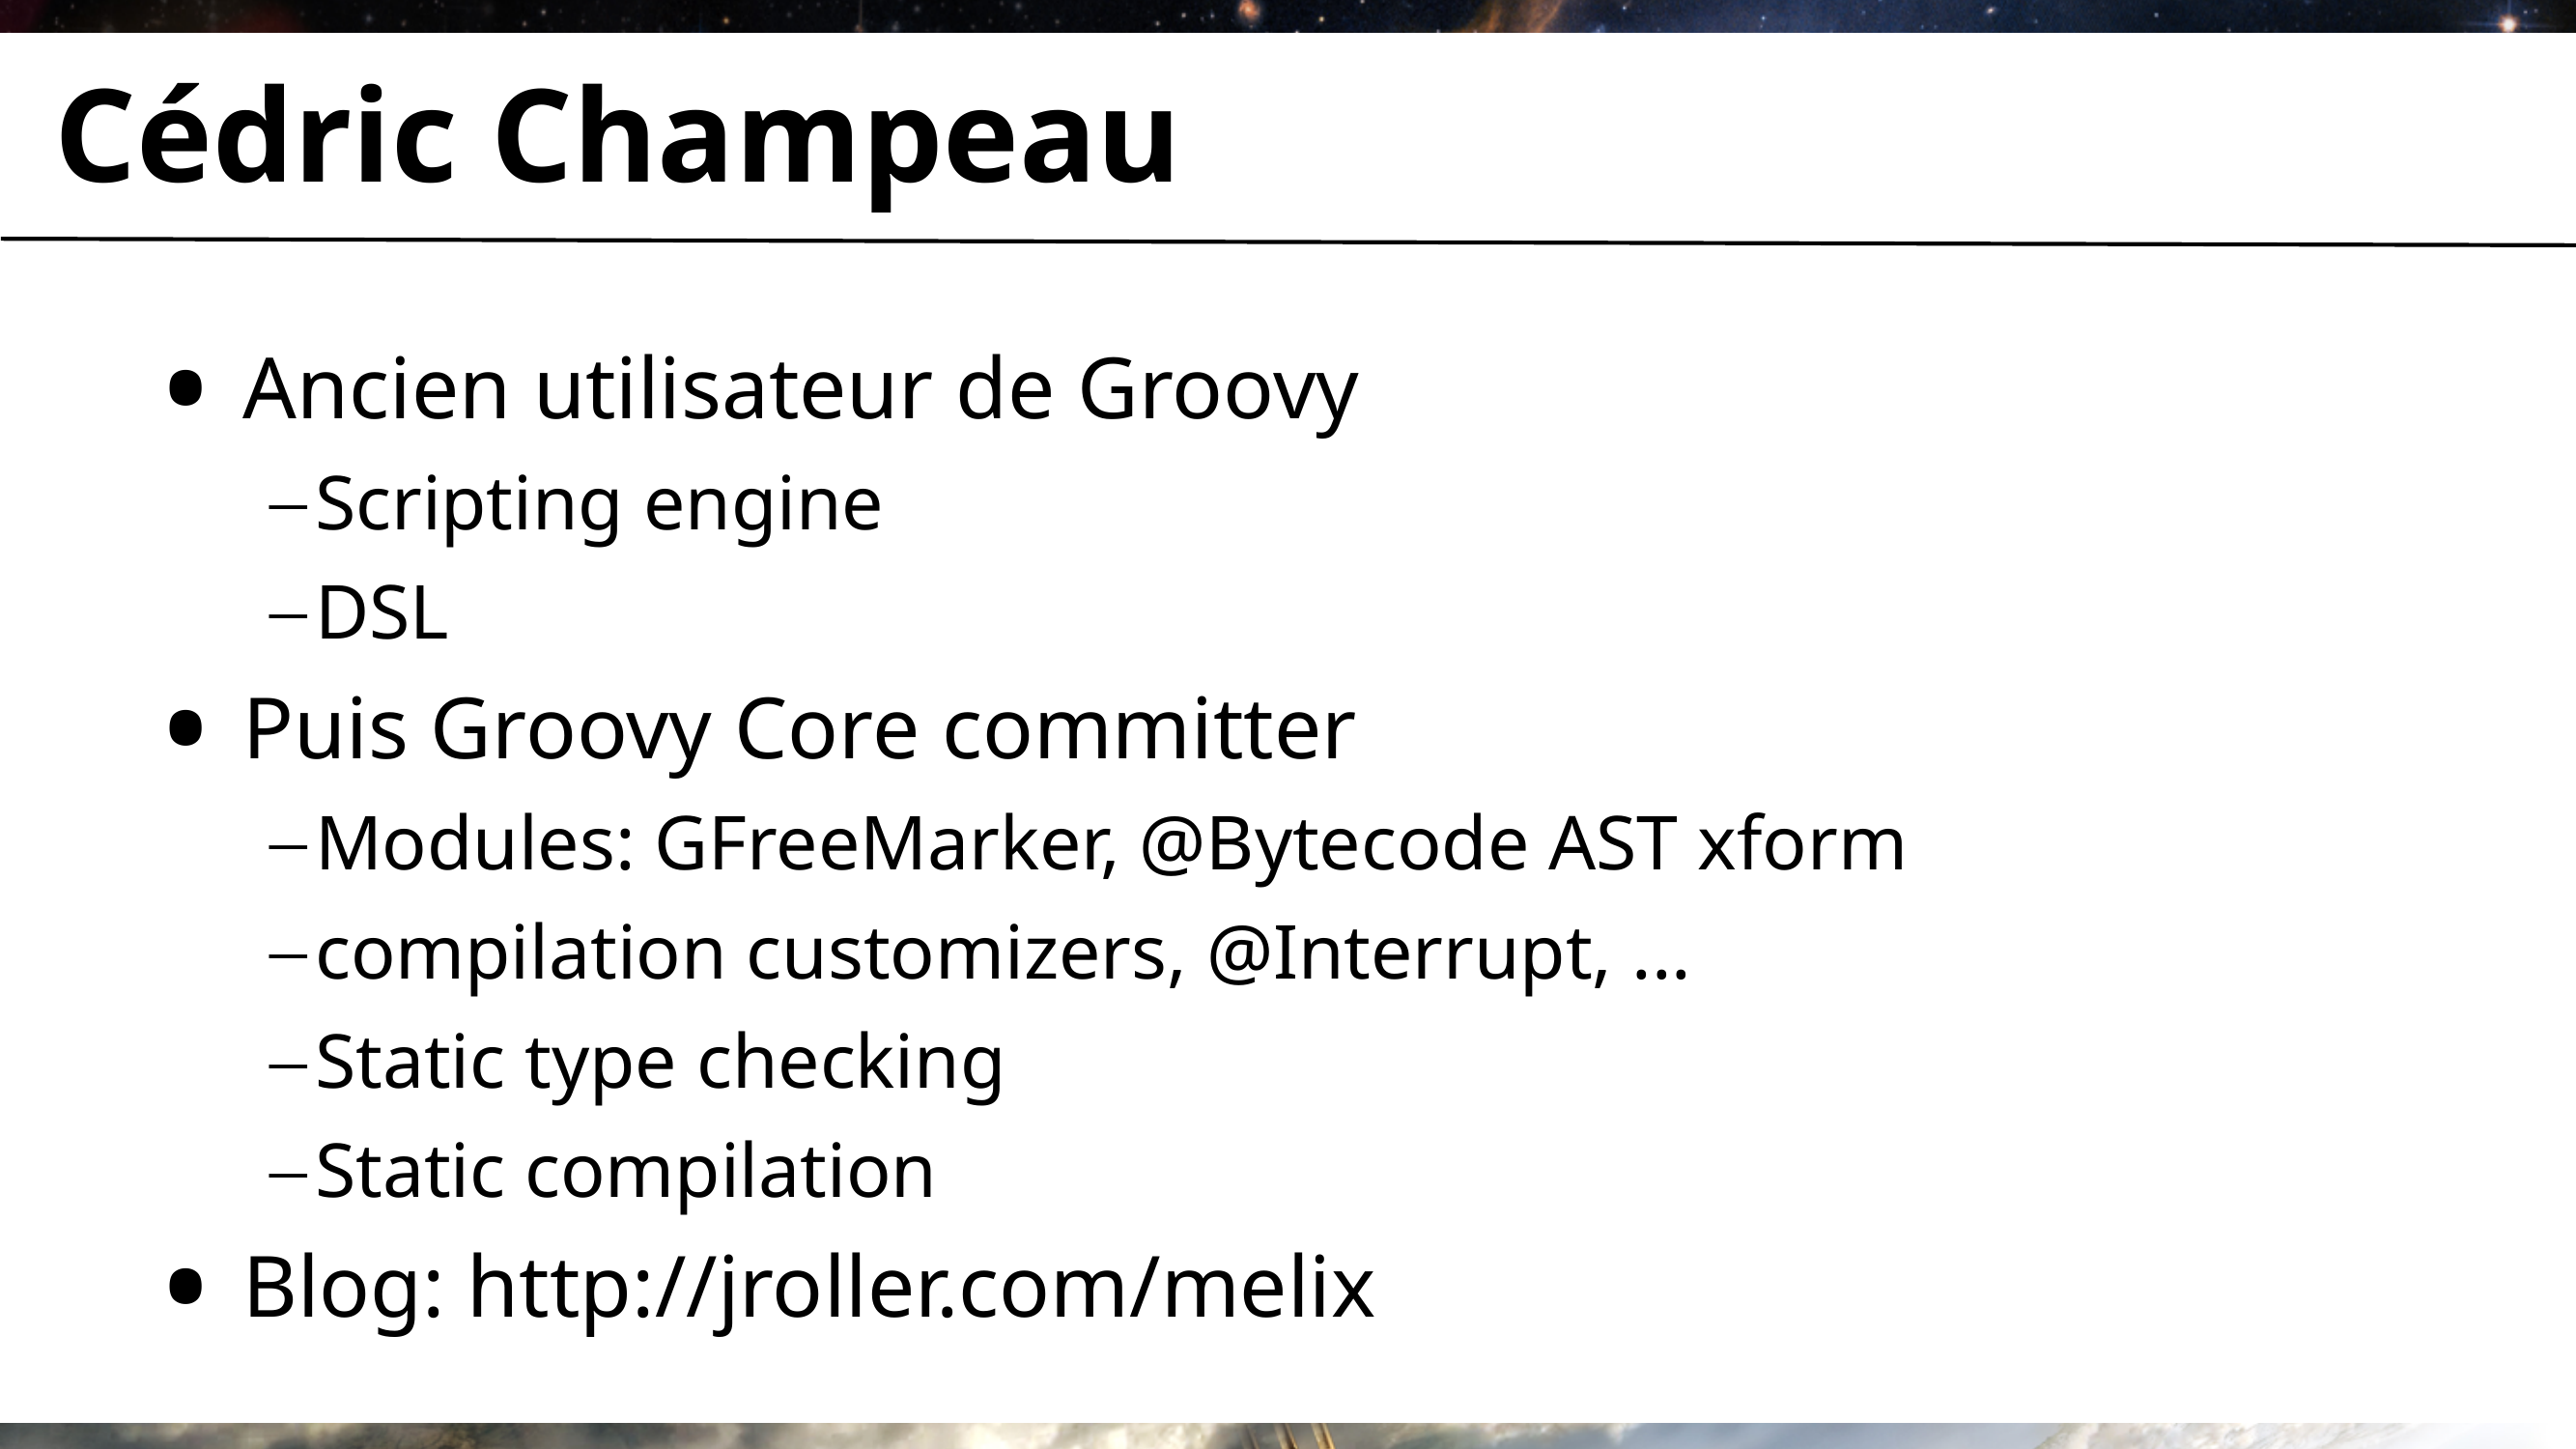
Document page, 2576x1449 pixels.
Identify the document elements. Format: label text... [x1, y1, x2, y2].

title Cédric Champeau [45, 12, 2528, 250]
picture [0, 1423, 2576, 1449]
picture [0, 0, 2576, 33]
list Ancien utilisateur de Groovy Scripting engine DSL Puis Groovy Core committer Modules: GFreeMarker, @Bytecode AST xform compilation customizers, @Interrupt, ... Static type checking Static compilation Blog: http://jroller.com/melix [116, 326, 2457, 1387]
